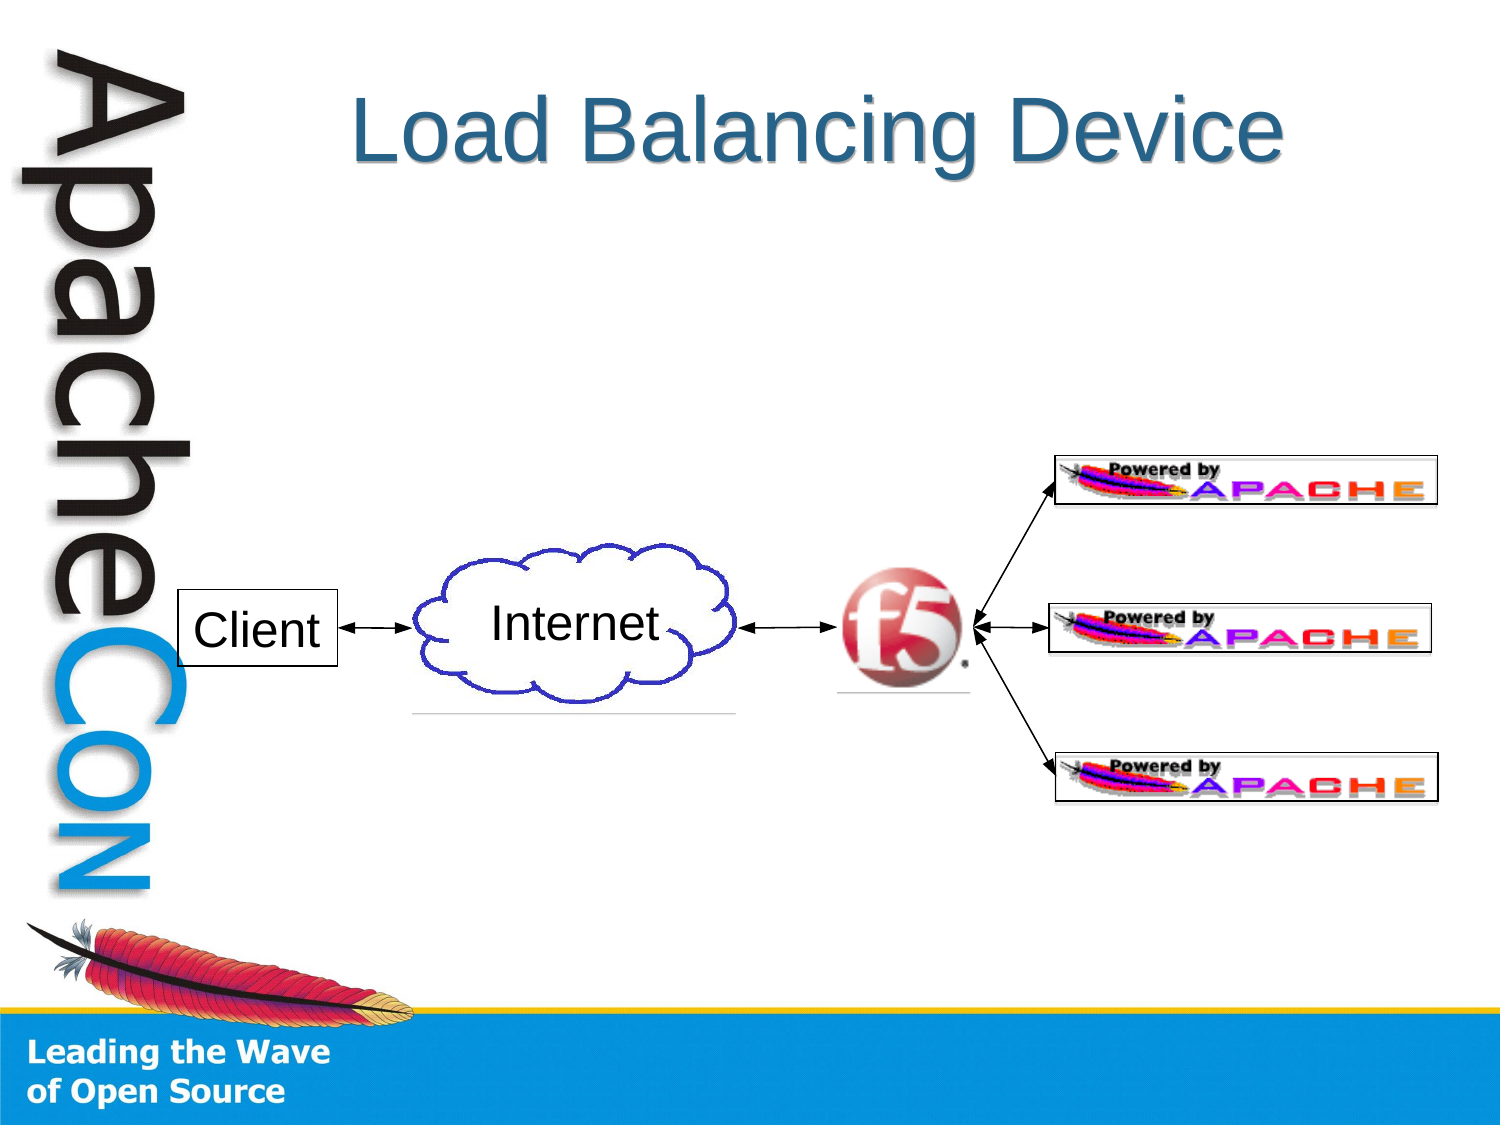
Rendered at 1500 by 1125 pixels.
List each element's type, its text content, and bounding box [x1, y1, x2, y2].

picture [1055, 456, 1437, 504]
picture [837, 562, 973, 692]
title Load Balancing Device [212, 62, 1426, 188]
text_box Internet [475, 582, 676, 658]
picture [412, 543, 738, 713]
text_box Client [177, 589, 338, 667]
picture [1056, 753, 1438, 801]
picture [1050, 604, 1431, 652]
